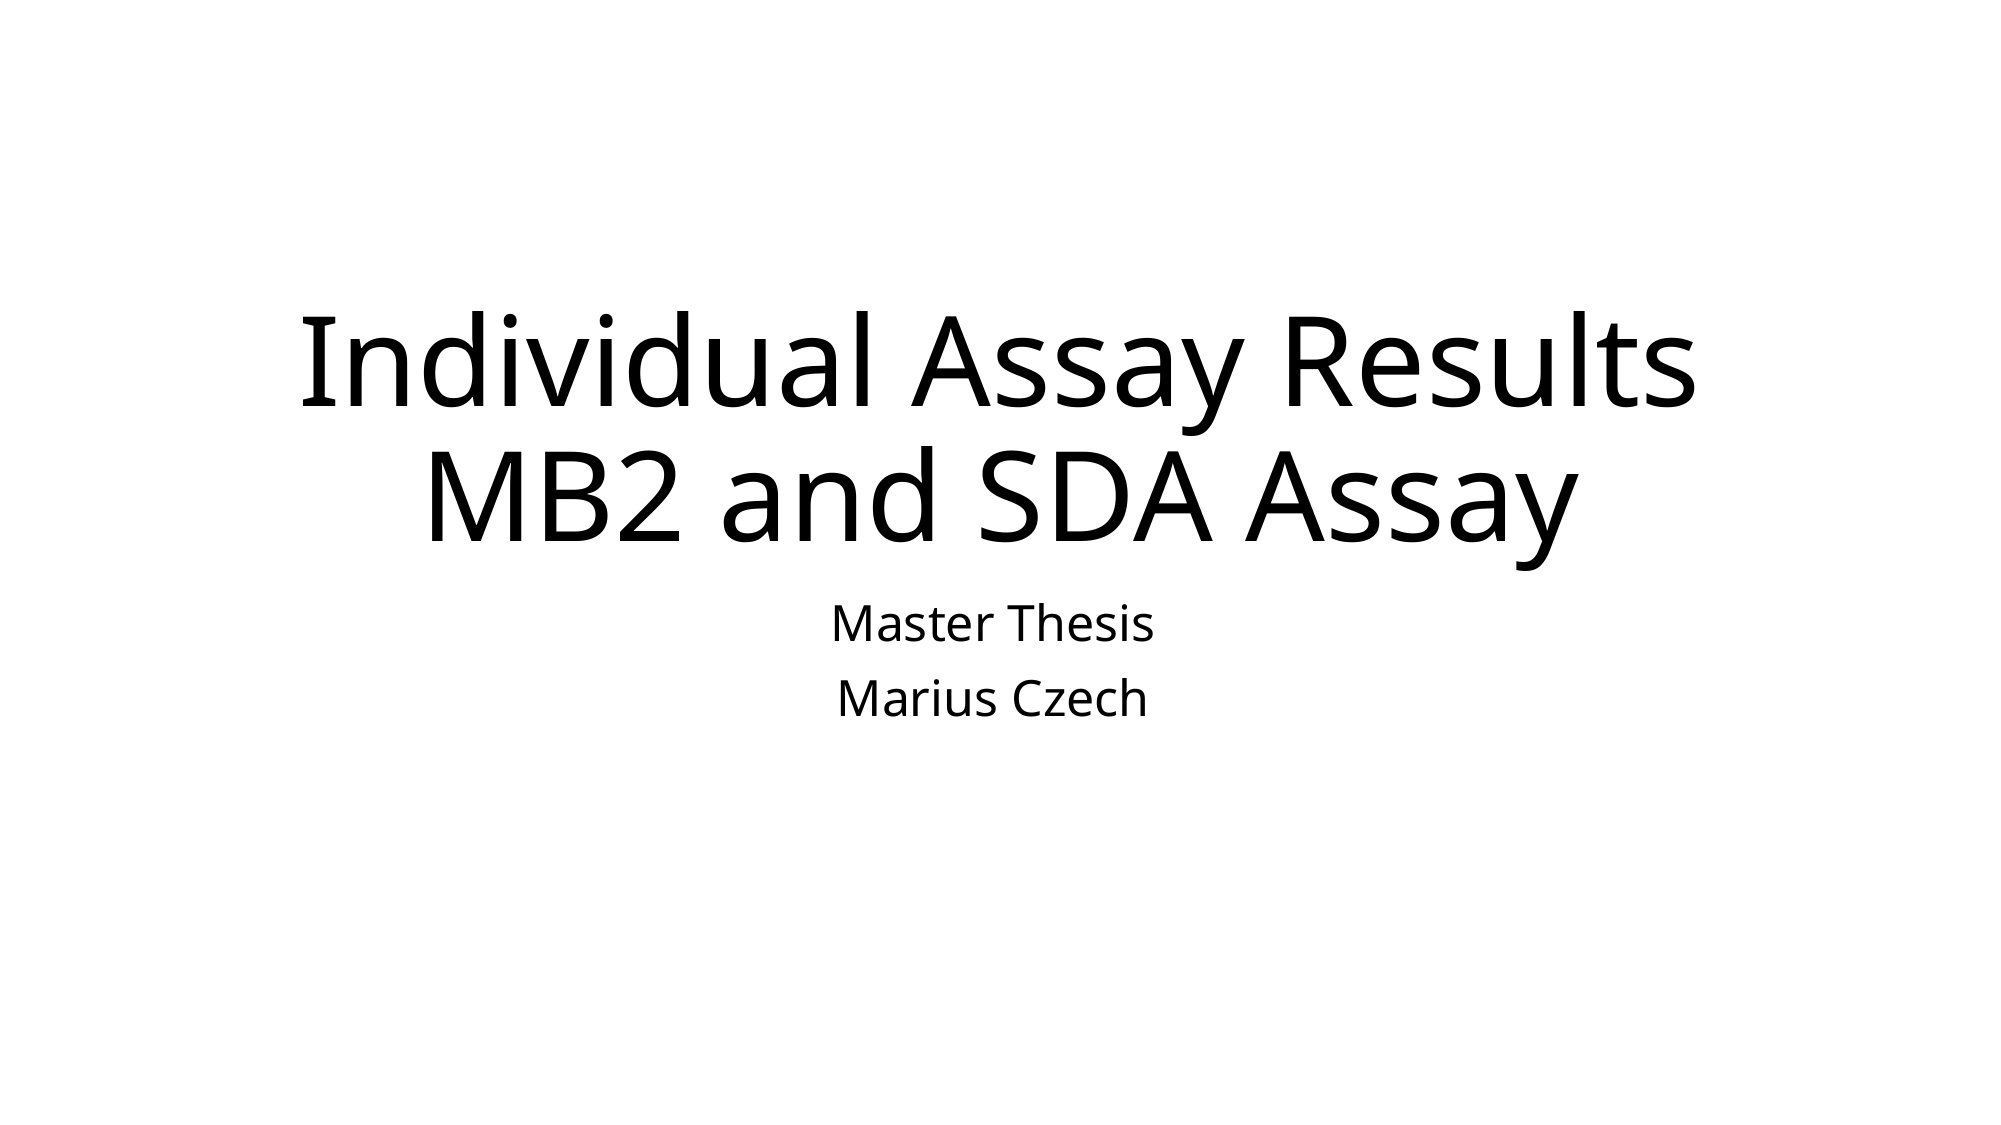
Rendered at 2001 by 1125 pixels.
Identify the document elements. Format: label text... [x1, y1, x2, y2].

subtitle Master Thesis Marius Czech [249, 590, 1750, 863]
title Individual Assay Results MB2 and SDA Assay [249, 184, 1750, 576]
